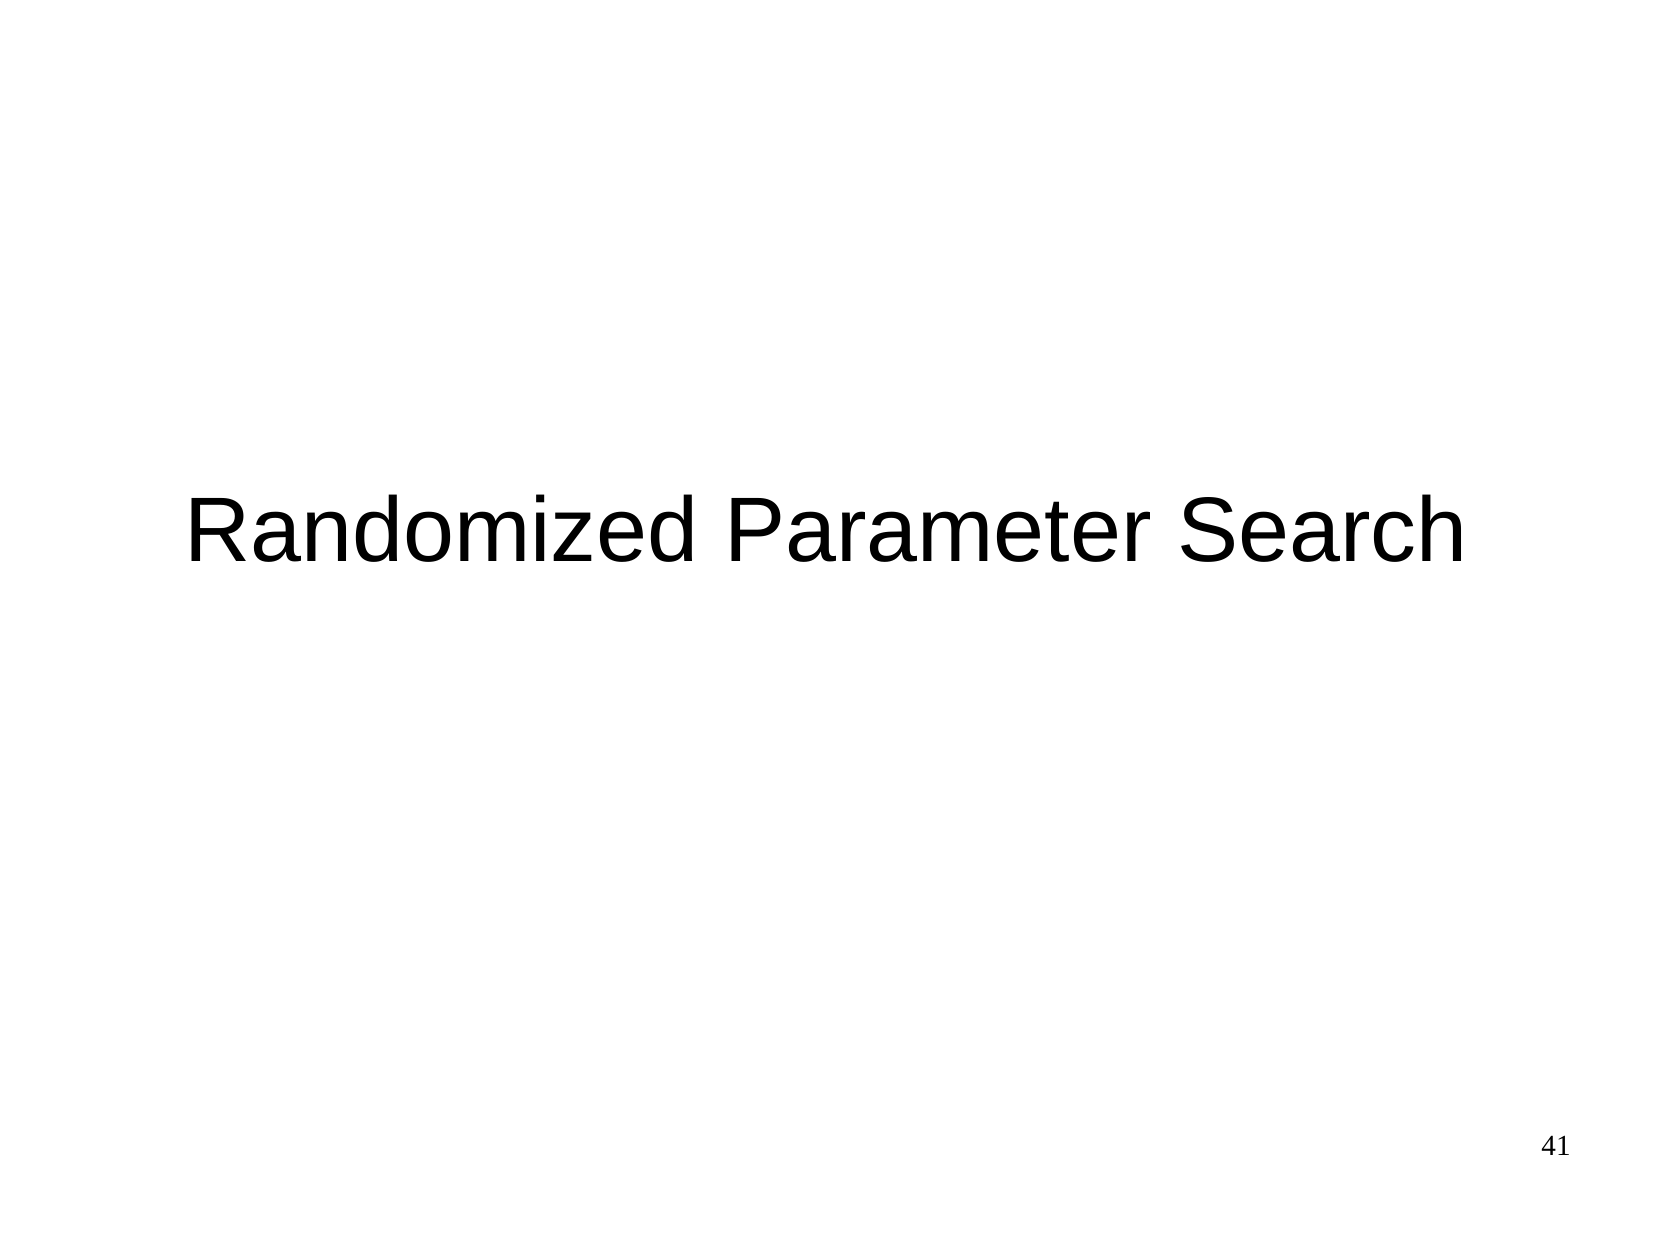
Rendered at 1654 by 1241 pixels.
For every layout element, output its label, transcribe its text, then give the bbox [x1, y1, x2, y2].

subtitle Randomized Parameter Search [82, 49, 1571, 1010]
